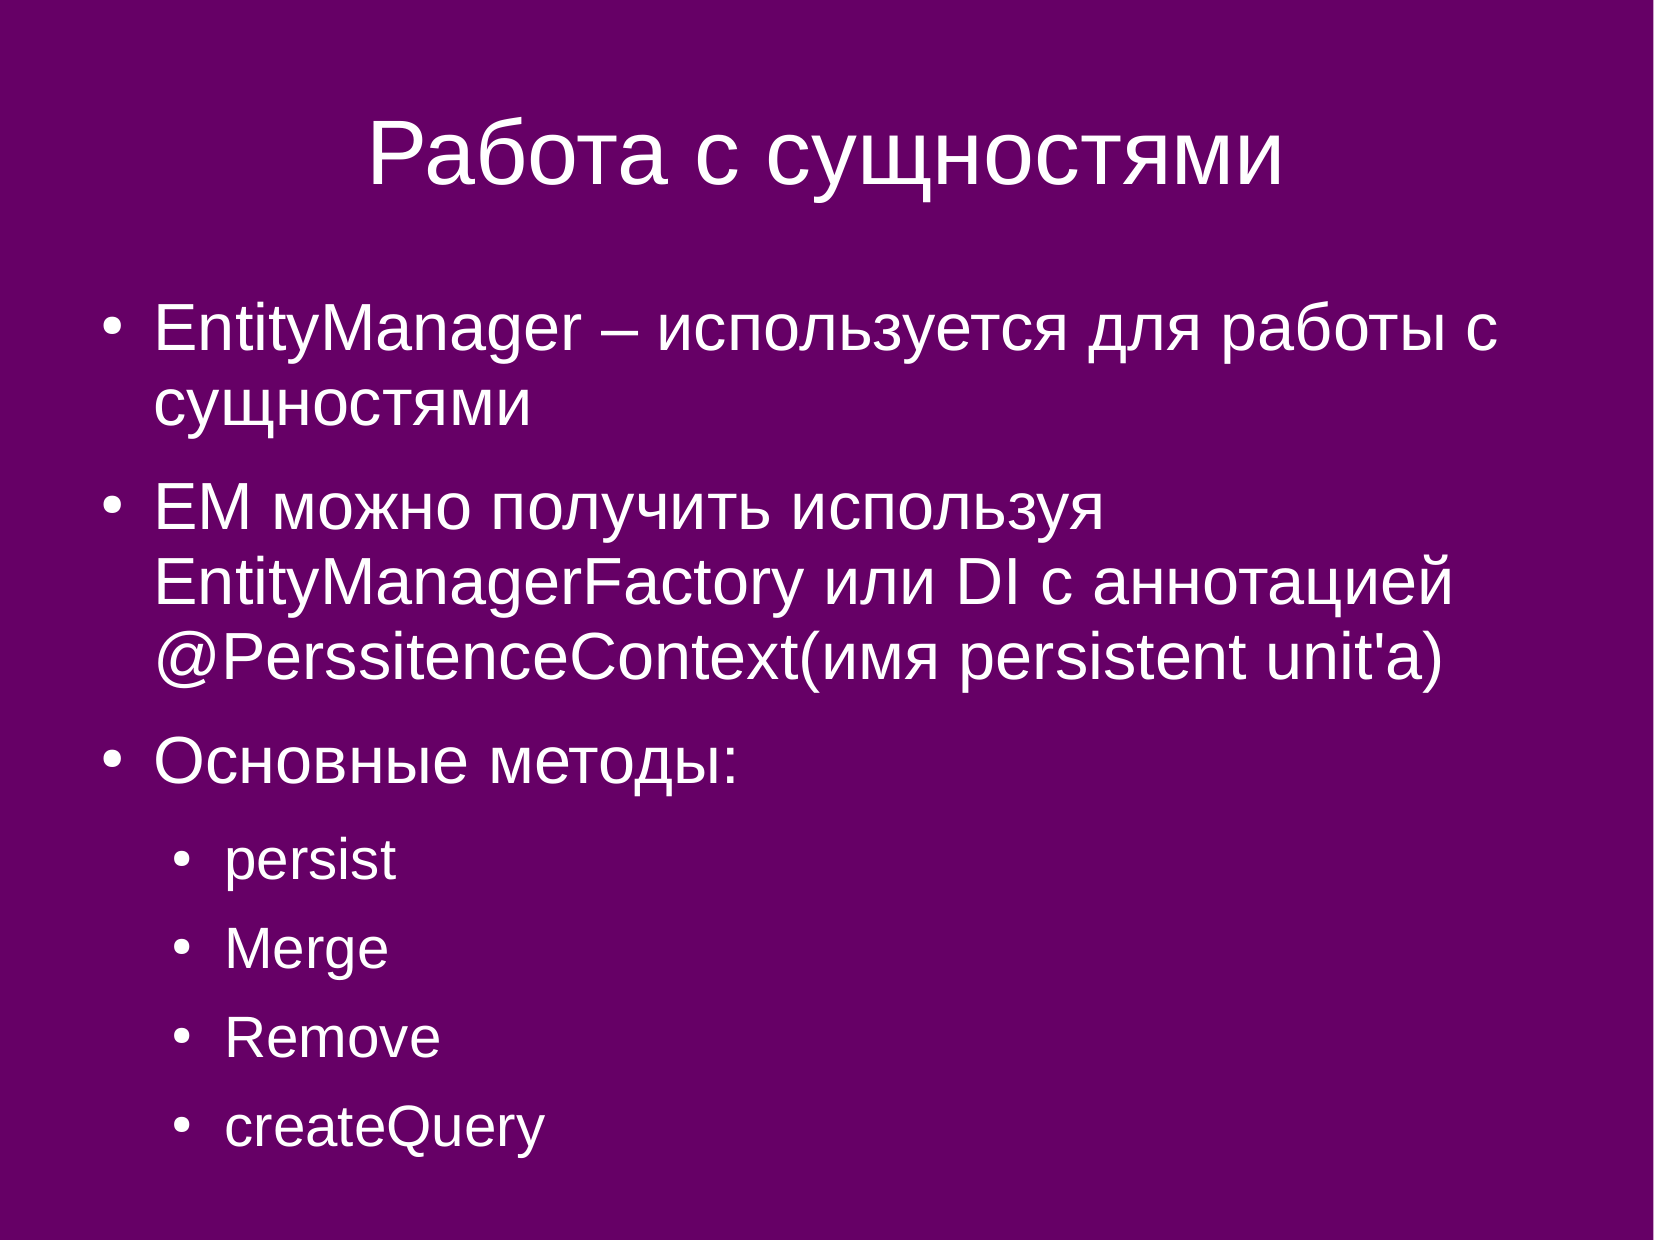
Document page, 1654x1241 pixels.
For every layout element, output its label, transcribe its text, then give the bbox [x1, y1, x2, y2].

list EntityManager – используется для работы с сущностями EM можно получить используя EntityManagerFactory или DI с аннотацией @PerssitenceContext(имя persistent unit'a) Основные методы: persist Merge Remove createQuery [82, 290, 1571, 1223]
title Работа с сущностями [82, 49, 1571, 257]
